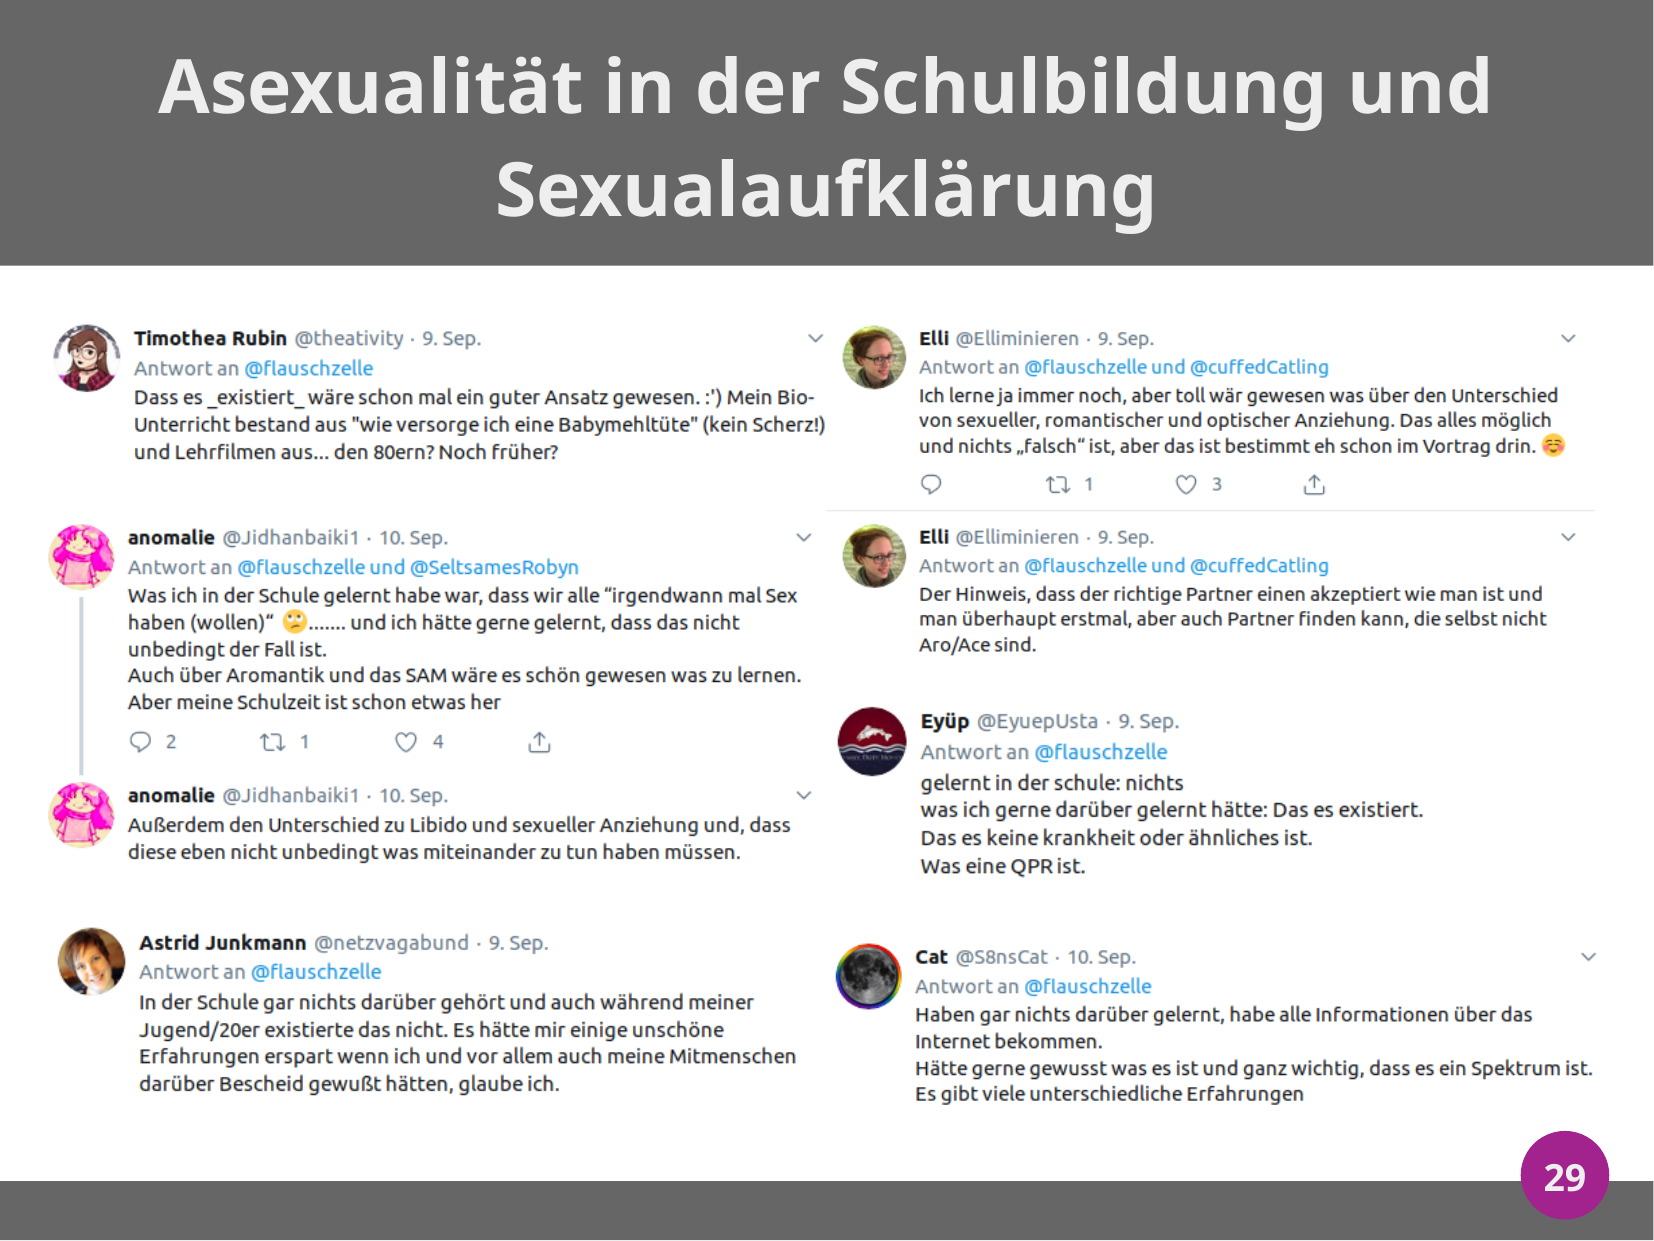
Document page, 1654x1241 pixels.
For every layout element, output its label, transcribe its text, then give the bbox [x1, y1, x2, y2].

title Asexualität in der Schulbildung und Sexualaufklärung [59, 11, 1595, 260]
picture [35, 318, 1595, 889]
picture [832, 933, 1619, 1117]
picture [47, 921, 815, 1105]
